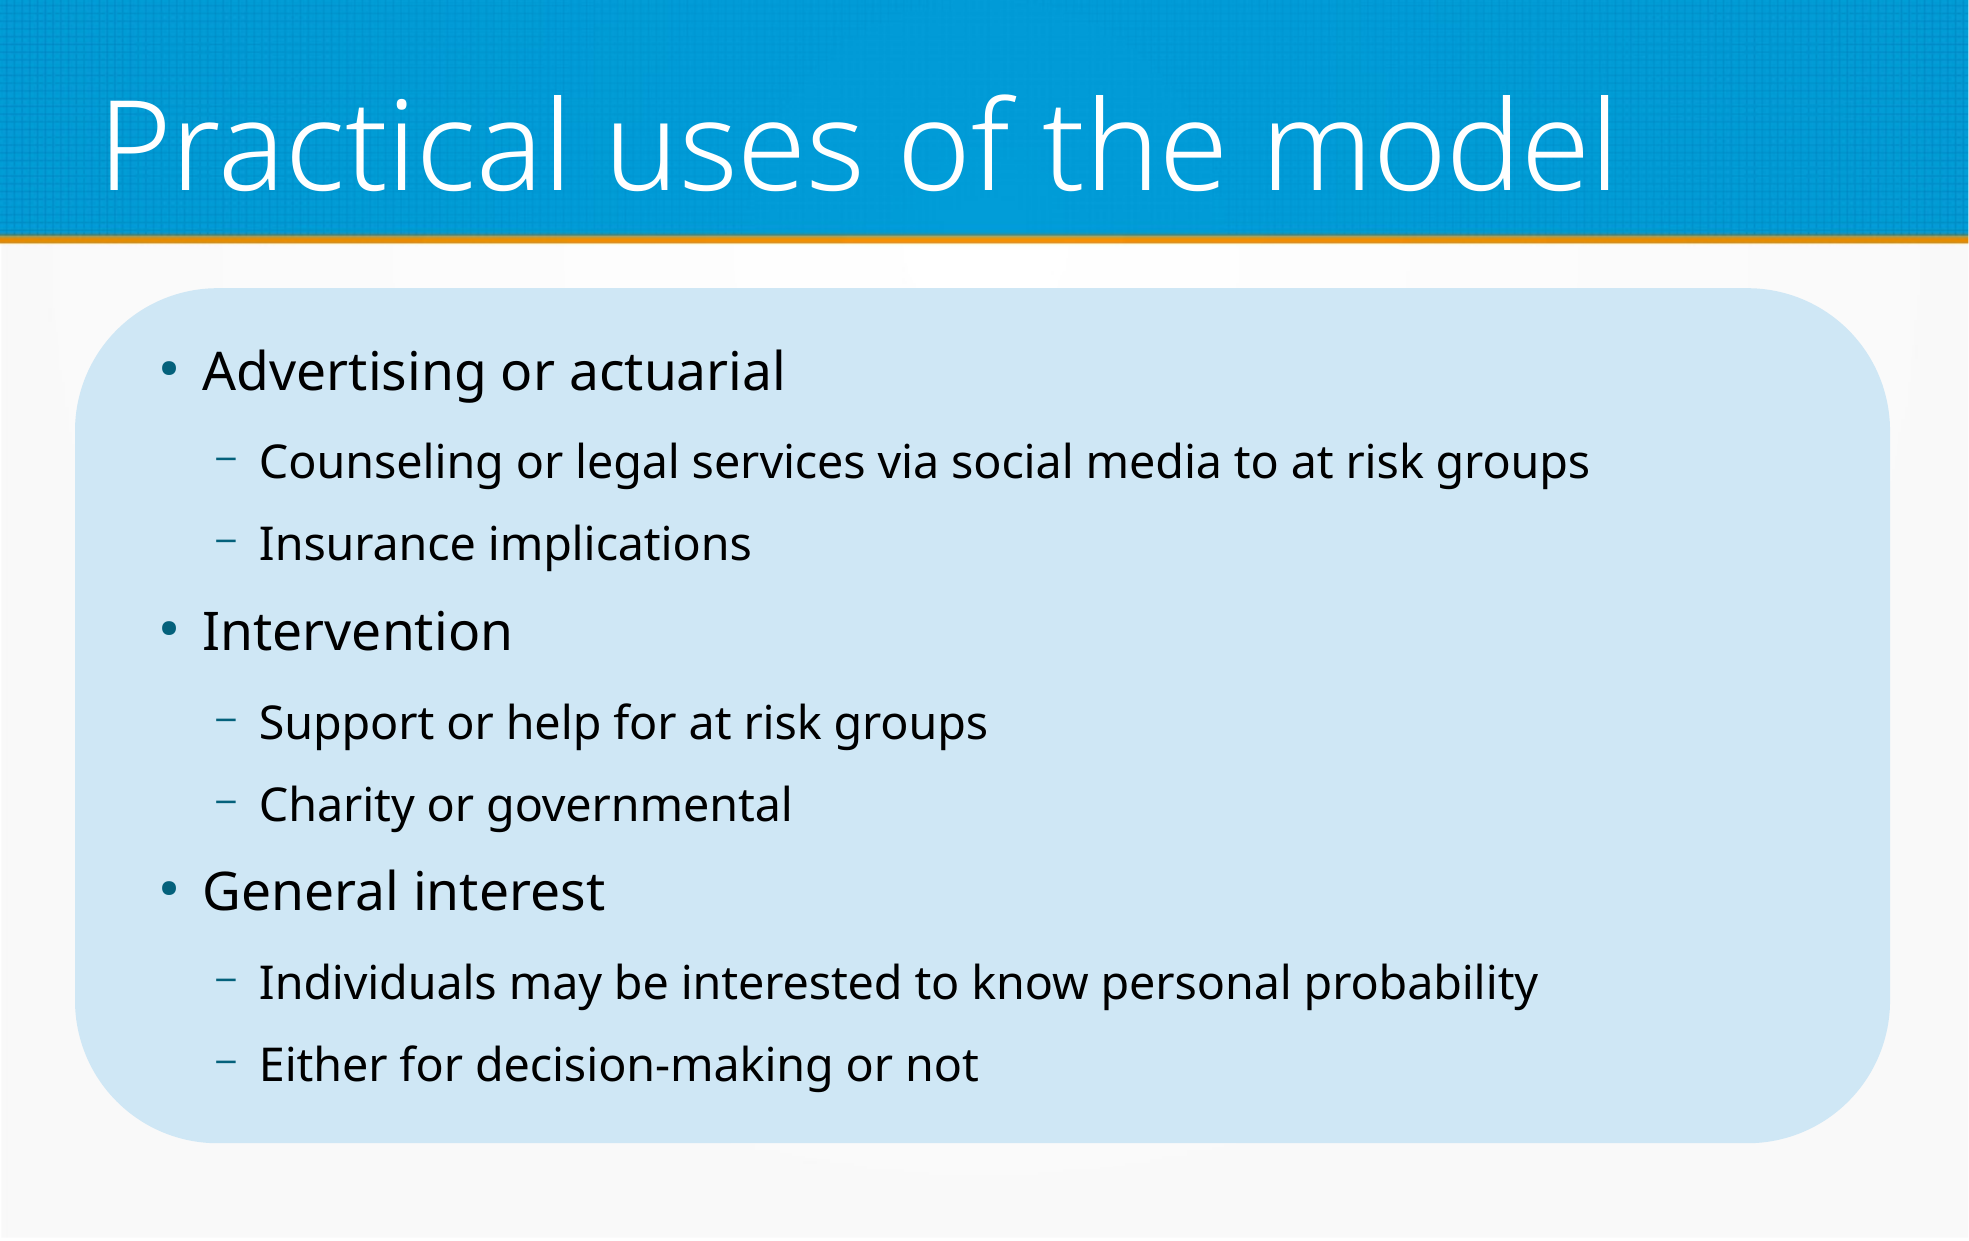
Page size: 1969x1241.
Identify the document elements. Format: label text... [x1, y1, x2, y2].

list Advertising or actuarial Counseling or legal services via social media to at risk groups Insurance implications Intervention Support or help for at risk groups Charity or governmental General interest Individuals may be interested to know personal probability Either for decision-making or not [145, 332, 1908, 1098]
text_box [75, 288, 1852, 1144]
picture [0, 233, 1969, 1241]
title Practical uses of the model [98, 19, 1870, 227]
